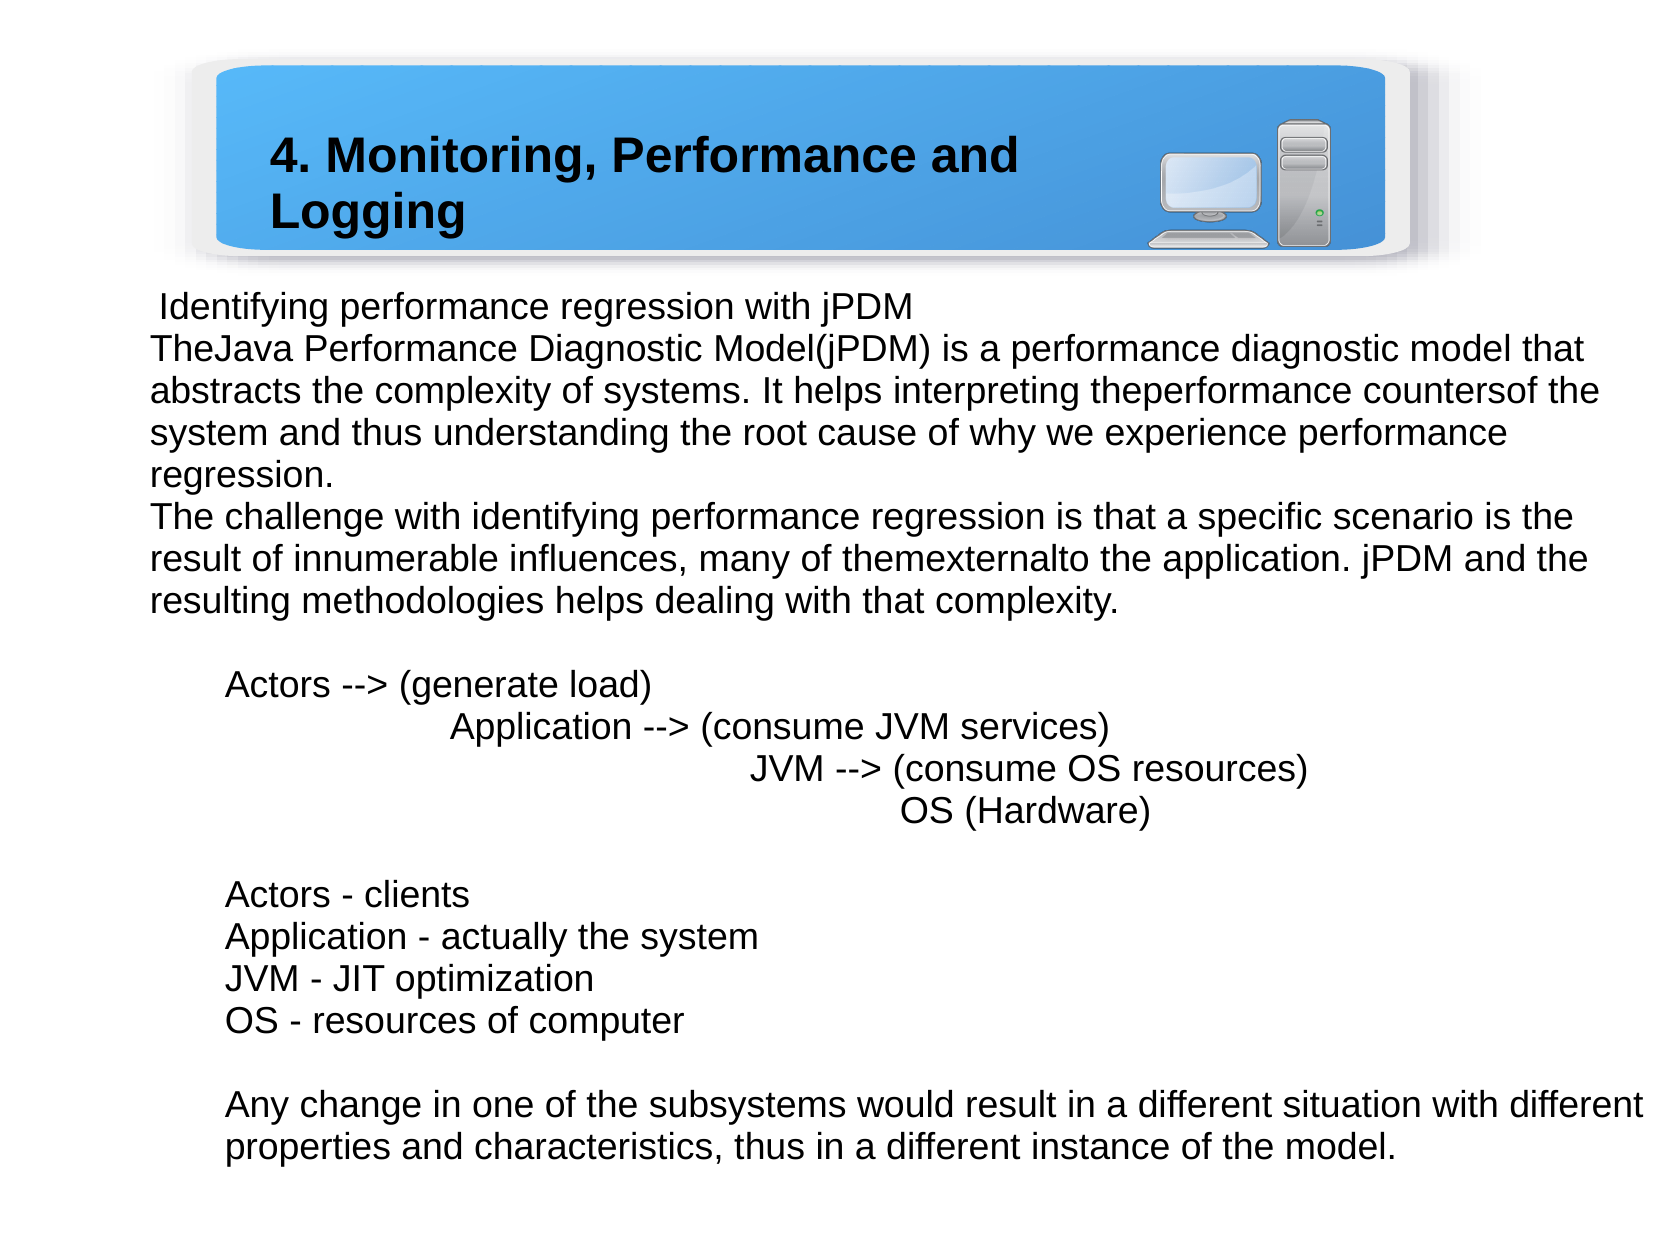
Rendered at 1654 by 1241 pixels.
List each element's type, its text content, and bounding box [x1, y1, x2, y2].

text_box 4. Monitoring, Performance and Logging [255, 120, 1036, 249]
picture [150, 45, 1546, 278]
text_box Identifying performance regression with jPDM TheJava Performance Diagnostic Model(jPDM) is a performance diagnostic model that abstracts the complexity of systems. It helps interpreting theperformance countersof the system and thus understanding the root cause of why we experience performance regression. The challenge with identifying performance regression is that a specific scenario is the result of innumerable influences, many of themexternalto the application. jPDM and the resulting methodologies helps dealing with that complexity. Actors --> (generate load) Application --> (consume JVM services) JVM --> (consume OS resources) OS (Hardware) Actors - clients Application - actually the system JVM - JIT optimization OS - resources of computer Any change in one of the subsystems would result in a different situation with different properties and characteristics, thus in a different instance of the model. [60, 278, 1654, 1241]
